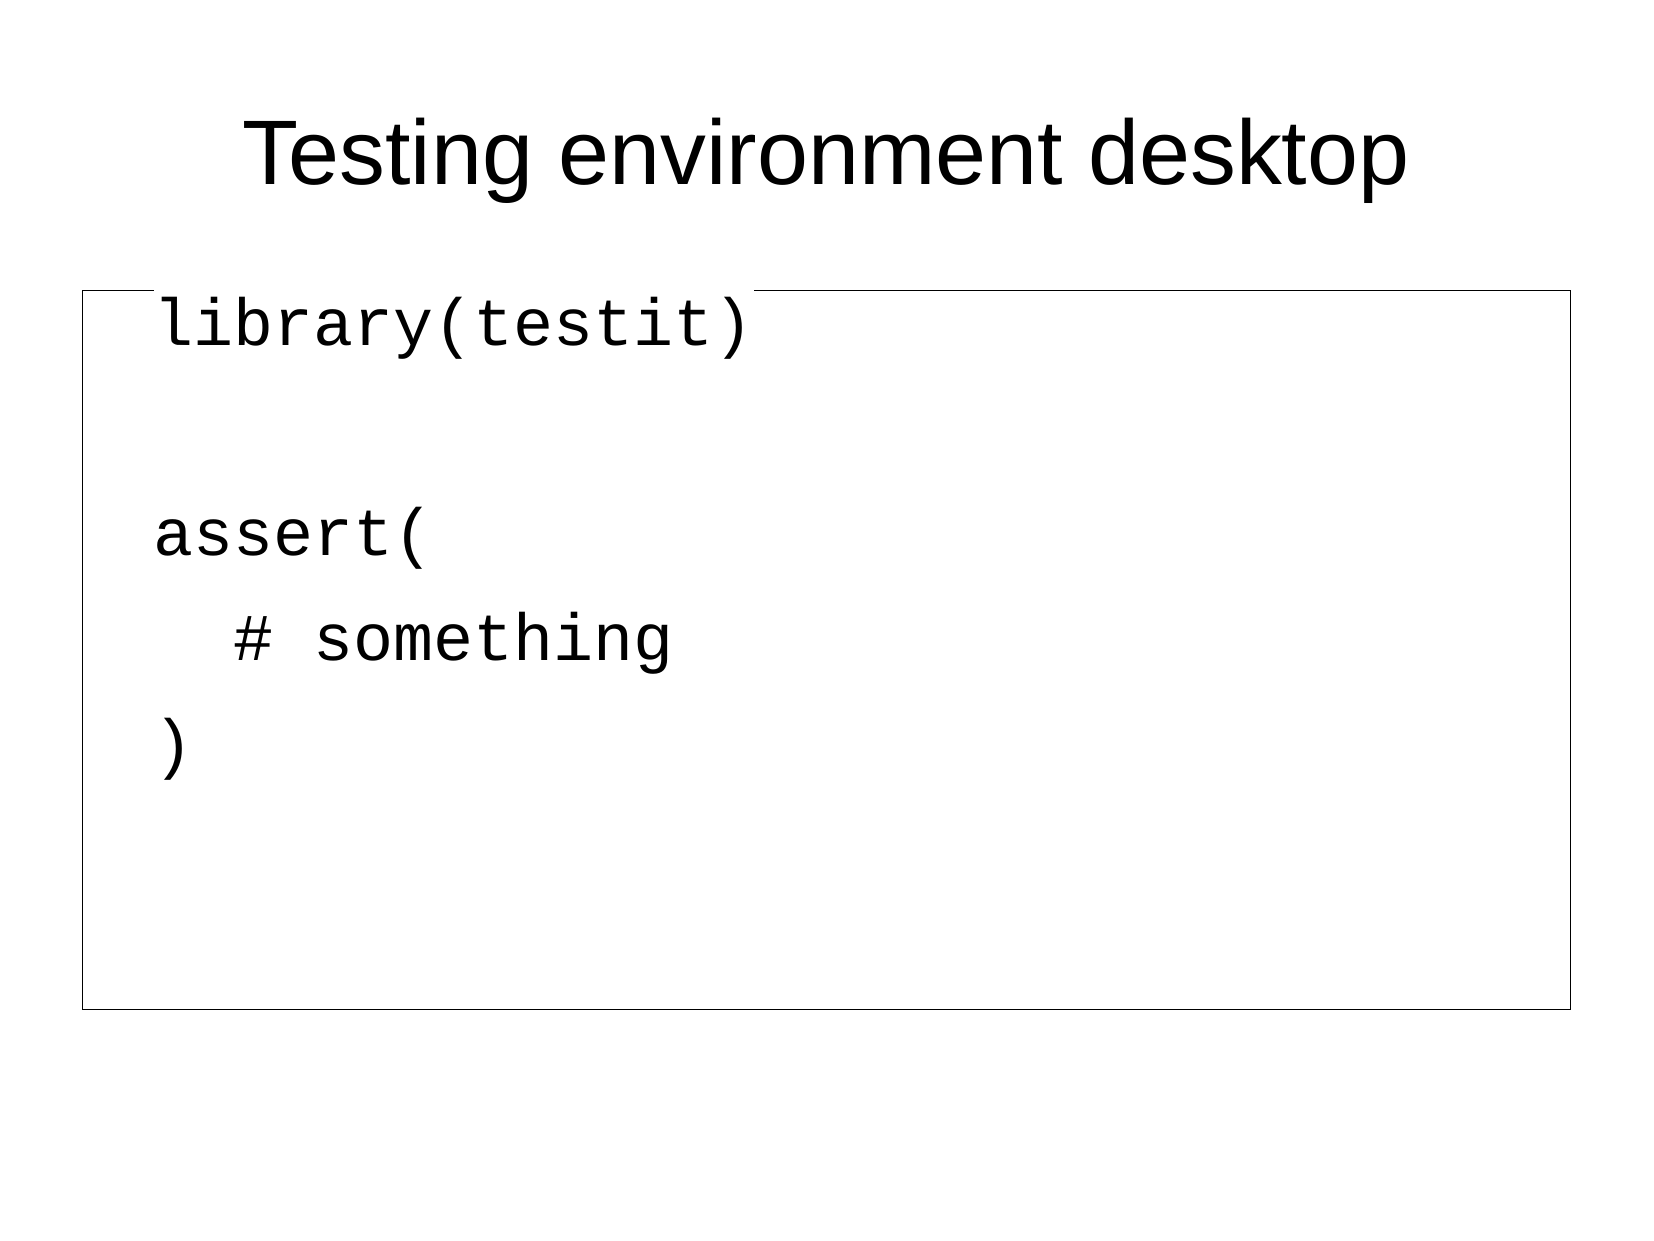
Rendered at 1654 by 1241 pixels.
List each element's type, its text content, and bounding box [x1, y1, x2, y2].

list library(testit) assert( # something ) [82, 290, 1571, 1010]
title Testing environment desktop [82, 49, 1571, 257]
